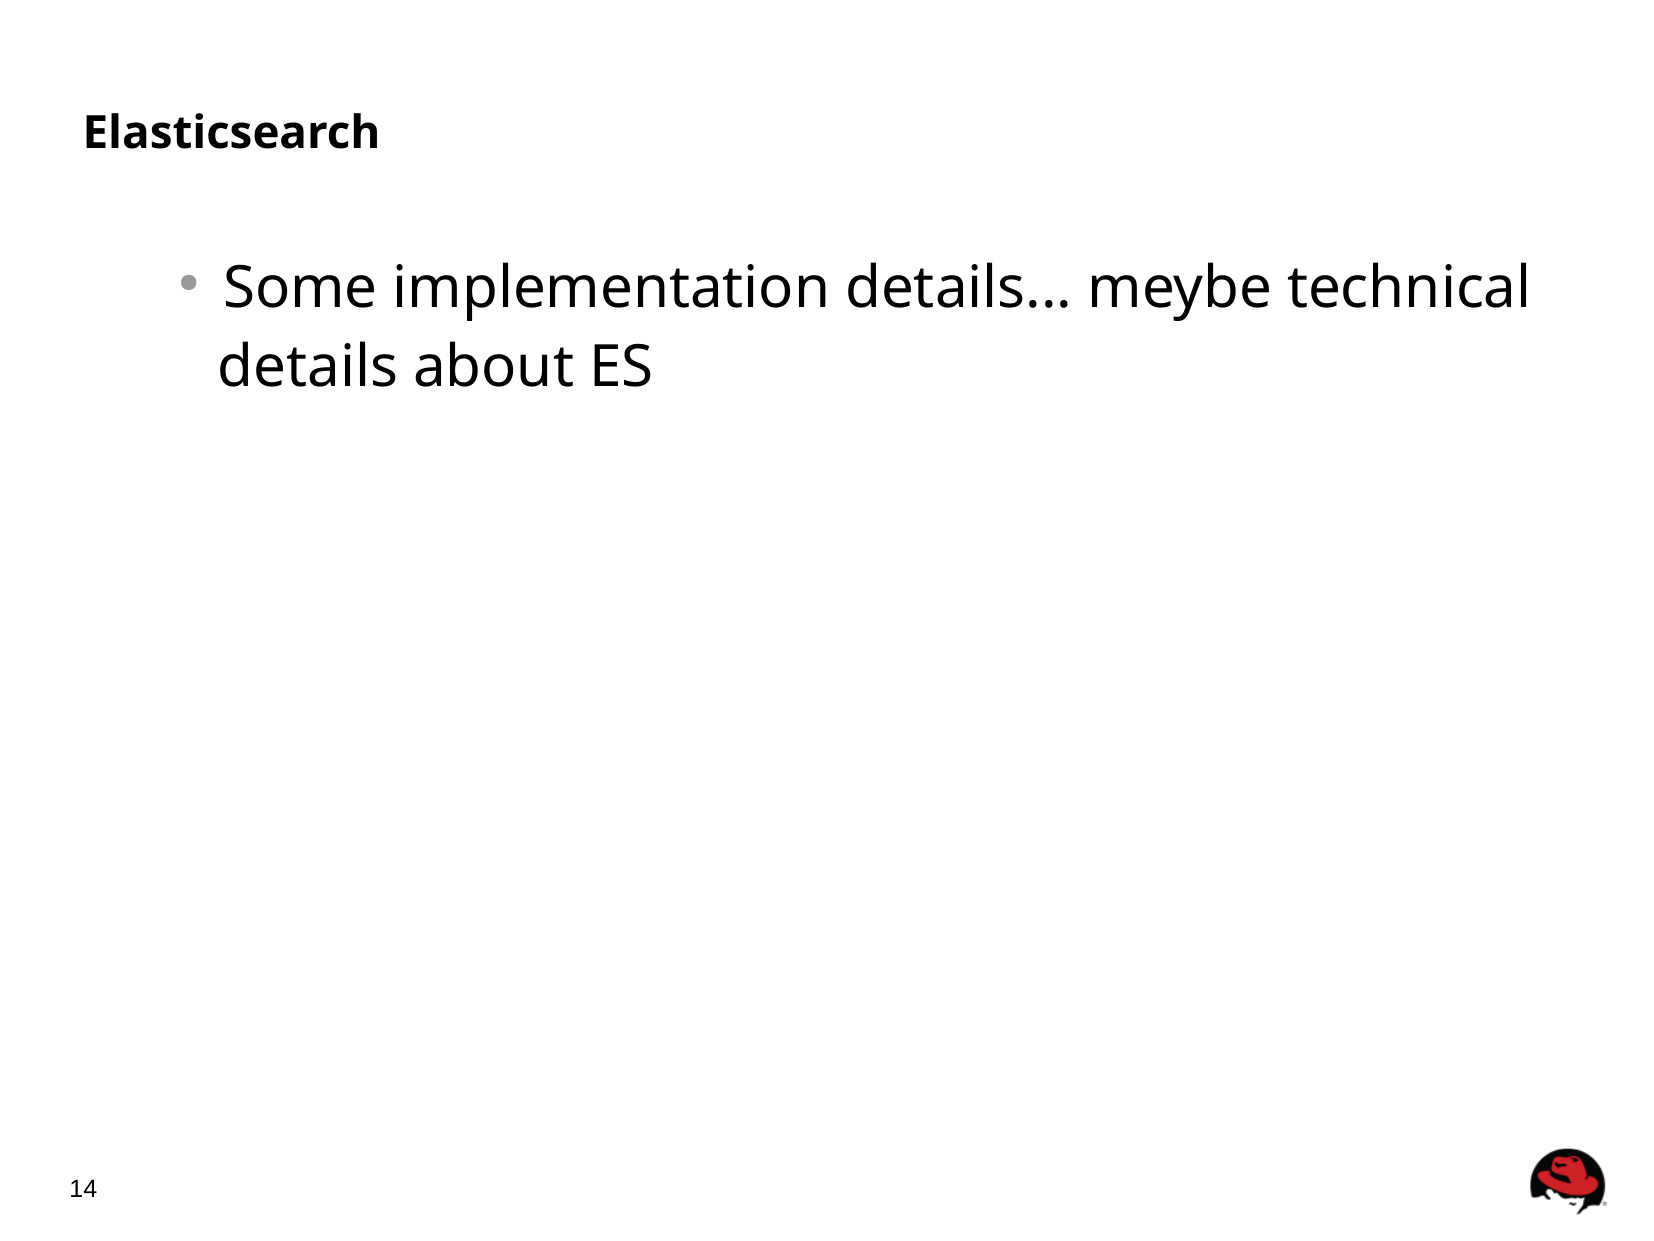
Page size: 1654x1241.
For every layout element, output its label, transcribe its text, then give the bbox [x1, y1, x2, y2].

picture [1529, 1146, 1613, 1224]
list Some implementation details... meybe technical details about ES [86, 244, 1576, 1039]
title Elasticsearch [82, 37, 1571, 226]
